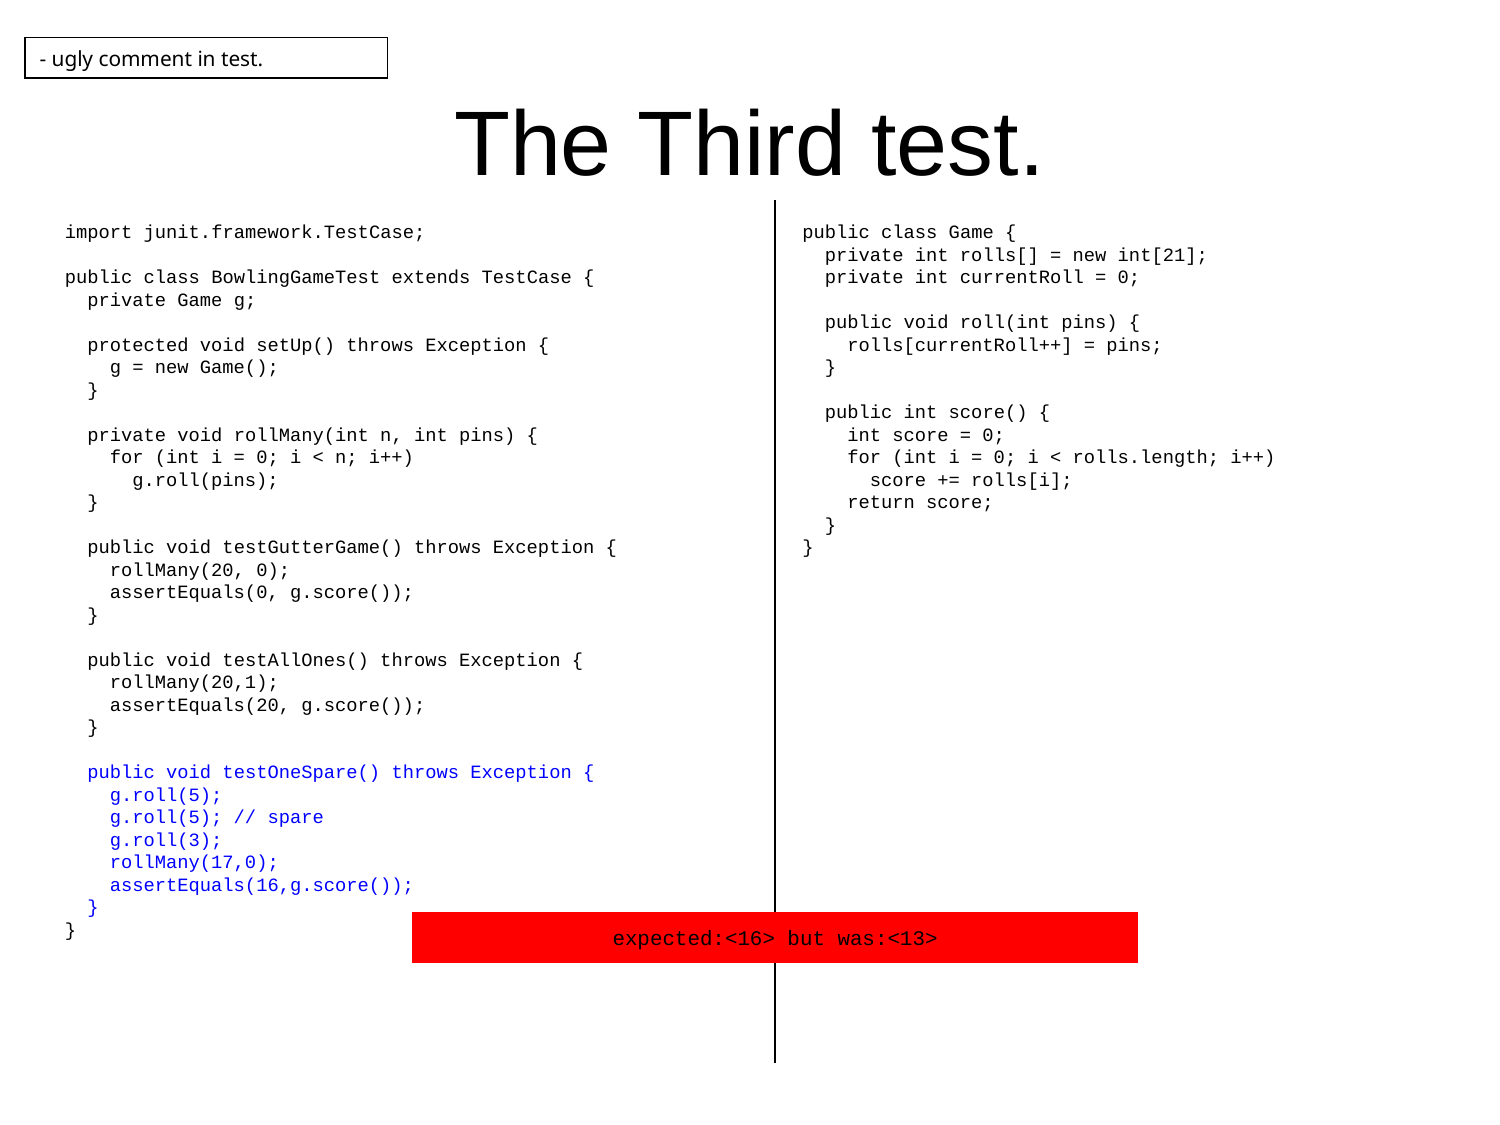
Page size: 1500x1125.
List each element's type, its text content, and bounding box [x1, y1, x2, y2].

text_box public class Game { private int rolls[] = new int[21]; private int currentRoll = 0; public void roll(int pins) { rolls[currentRoll++] = pins; } public int score() { int score = 0; for (int i = 0; i < rolls.length; i++) score += rolls[i]; return score; } } [787, 212, 1451, 566]
text_box import junit.framework.TestCase; public class BowlingGameTest extends TestCase { private Game g; protected void setUp() throws Exception { g = new Game(); } private void rollMany(int n, int pins) { for (int i = 0; i < n; i++) g.roll(pins); } public void testGutterGame() throws Exception { rollMany(20, 0); assertEquals(0, g.score()); } public void testAllOnes() throws Exception { rollMany(20,1); assertEquals(20, g.score()); } public void testOneSpare() throws Exception { g.roll(5); g.roll(5); // spare g.roll(3); rollMany(17,0); assertEquals(16,g.score()); } } [50, 212, 713, 948]
title The Third test. [75, 45, 1426, 233]
text_box expected:<16> but was:<13> [412, 912, 1138, 963]
text_box - ugly comment in test. [24, 37, 388, 78]
